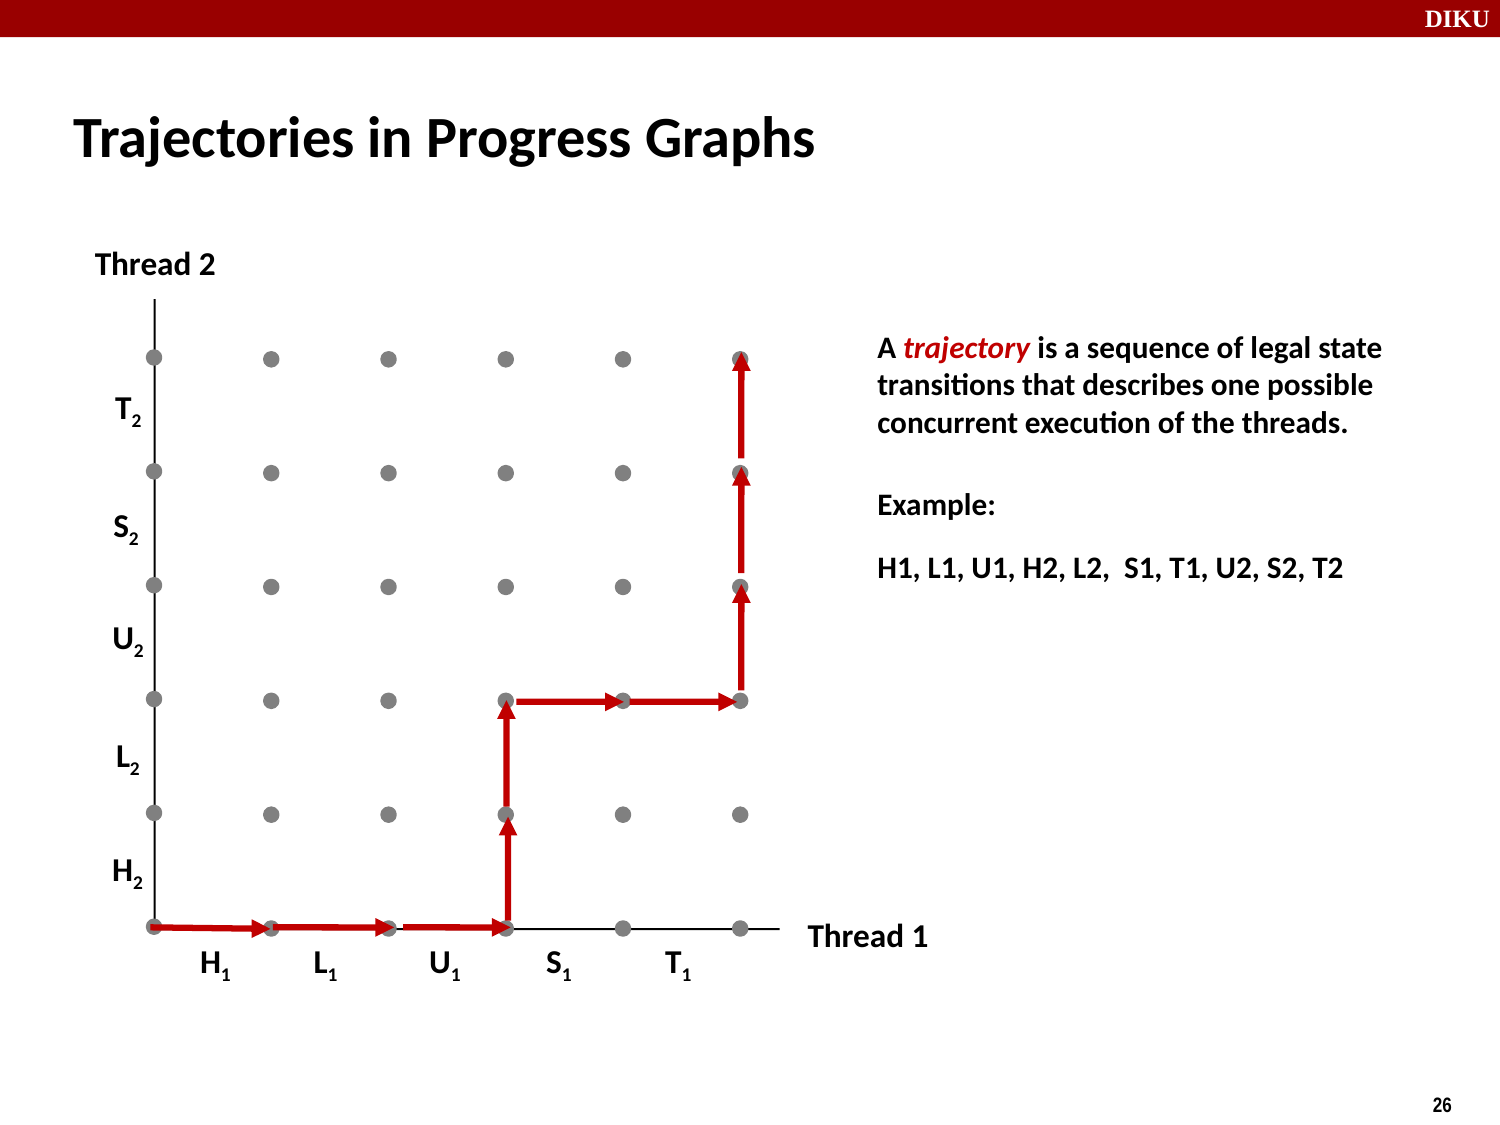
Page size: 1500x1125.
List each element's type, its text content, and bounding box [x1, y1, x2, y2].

text_box [382, 353, 395, 366]
text_box [616, 808, 630, 821]
text_box [501, 922, 512, 935]
text_box H2 [93, 835, 162, 907]
text_box [499, 808, 512, 821]
text_box [616, 353, 630, 366]
text_box [742, 467, 747, 475]
text_box L1 [295, 931, 356, 999]
text_box Thread 2 [64, 229, 247, 294]
text_box U2 [93, 602, 163, 675]
text_box [734, 694, 747, 708]
text_box T2 [97, 373, 160, 445]
text_box Trajectories in Progress Graphs [58, 71, 1304, 197]
text_box [386, 922, 395, 927]
text_box H1 [181, 931, 250, 999]
text_box [384, 928, 395, 935]
text_box [499, 353, 512, 366]
text_box Thread 1 [777, 901, 959, 967]
text_box [147, 465, 161, 478]
text_box [499, 694, 512, 707]
text_box [734, 580, 747, 592]
text_box [734, 808, 747, 821]
text_box [265, 694, 278, 708]
text_box [734, 466, 741, 477]
text_box [382, 466, 395, 480]
text_box [265, 922, 277, 935]
text_box [616, 466, 630, 480]
text_box [265, 580, 278, 594]
text_box S2 [95, 491, 157, 563]
text_box [147, 692, 161, 706]
text_box [499, 466, 512, 480]
text_box [147, 579, 161, 592]
text_box U1 [410, 931, 480, 999]
text_box [382, 808, 395, 821]
text_box [617, 694, 629, 708]
text_box [734, 353, 740, 363]
text_box T1 [647, 926, 710, 999]
text_box L2 [98, 721, 158, 793]
text_box A trajectory is a sequence of legal state transitions that describes one possible concurrent execution of the threads. Example: H1, L1, U1, H2, L2, S1, T1, U2, S2, T2 [862, 278, 1488, 634]
text_box [734, 922, 747, 935]
text_box [265, 353, 278, 366]
text_box [382, 580, 395, 594]
text_box [147, 351, 161, 364]
text_box [265, 466, 278, 480]
text_box [147, 920, 160, 933]
text_box S1 [528, 926, 590, 999]
text_box [616, 922, 630, 935]
text_box [616, 580, 630, 594]
text_box [499, 580, 512, 594]
text_box [265, 808, 278, 821]
text_box [382, 694, 395, 708]
text_box [147, 806, 161, 820]
